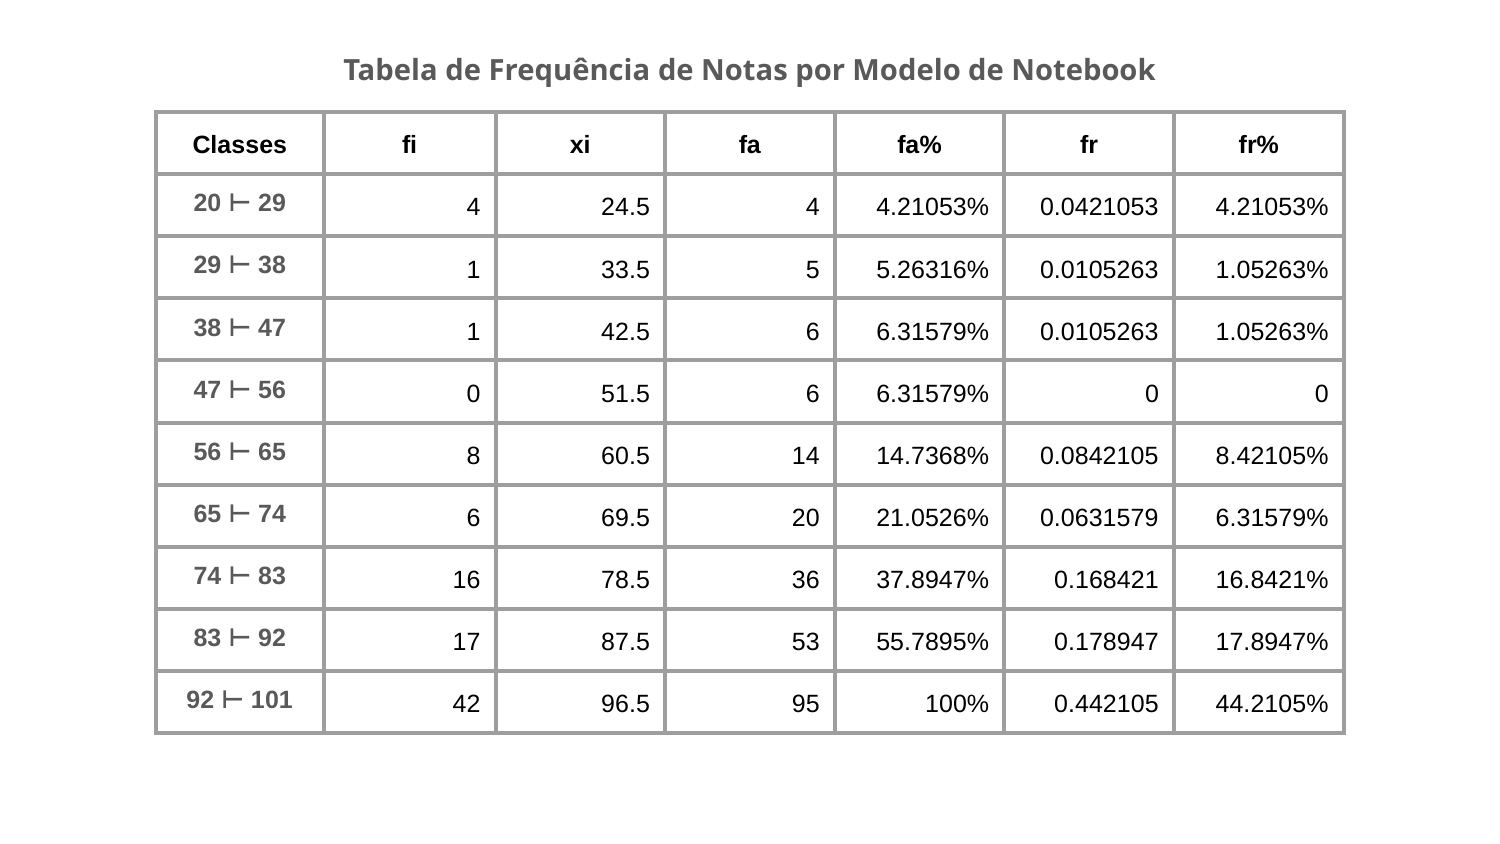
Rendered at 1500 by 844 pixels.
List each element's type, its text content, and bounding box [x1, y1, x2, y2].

table_cell 36 [667, 549, 833, 607]
table_cell 6 [326, 487, 494, 545]
table_cell 0.0631579 [1006, 487, 1172, 545]
table_cell 4 [667, 176, 833, 234]
table_header xi [498, 114, 663, 172]
table_header fr [1006, 114, 1172, 172]
table_cell 0.0105263 [1006, 300, 1172, 358]
table_cell 1.05263% [1176, 238, 1342, 296]
table_cell 0.0105263 [1006, 238, 1172, 296]
table_cell 0.0421053 [1006, 176, 1172, 234]
table_cell 44.2105% [1176, 673, 1342, 731]
table_cell 20 [667, 487, 833, 545]
table_cell 8.42105% [1176, 425, 1342, 483]
table_cell 42.5 [498, 300, 663, 358]
table_cell 60.5 [498, 425, 663, 483]
table_header fa% [837, 114, 1002, 172]
table_cell 16.8421% [1176, 549, 1342, 607]
table_cell 21.0526% [837, 487, 1002, 545]
table_cell 87.5 [498, 611, 663, 669]
table_cell 100% [837, 673, 1002, 731]
table_cell 38 ⊢ 47 [158, 300, 322, 358]
table_cell 0.442105 [1006, 673, 1172, 731]
table_cell 17 [326, 611, 494, 669]
table_cell 74 ⊢ 83 [158, 549, 322, 607]
table_cell 37.8947% [837, 549, 1002, 607]
table_cell 69.5 [498, 487, 663, 545]
table_cell 47 ⊢ 56 [158, 362, 322, 421]
table_cell 56 ⊢ 65 [158, 425, 322, 483]
table_header fa [667, 114, 833, 172]
table_cell 4.21053% [837, 176, 1002, 234]
table_cell 95 [667, 673, 833, 731]
table_cell 17.8947% [1176, 611, 1342, 669]
table_cell 6 [667, 362, 833, 421]
table_cell 0 [1176, 362, 1342, 421]
table_cell 29 ⊢ 38 [158, 238, 322, 296]
table_cell 92 ⊢ 101 [158, 673, 322, 731]
table_cell 96.5 [498, 673, 663, 731]
table_cell 1 [326, 238, 494, 296]
table_header fr% [1176, 114, 1342, 172]
table_cell 6.31579% [837, 362, 1002, 421]
table_cell 53 [667, 611, 833, 669]
table_cell 8 [326, 425, 494, 483]
table_cell 6 [667, 300, 833, 358]
table_cell 5 [667, 238, 833, 296]
table_cell 14.7368% [837, 425, 1002, 483]
table_cell 78.5 [498, 549, 663, 607]
table_cell 1.05263% [1176, 300, 1342, 358]
table_cell 0.168421 [1006, 549, 1172, 607]
table_cell 20 ⊢ 29 [158, 176, 322, 234]
table_cell 14 [667, 425, 833, 483]
table_cell 55.7895% [837, 611, 1002, 669]
table_cell 51.5 [498, 362, 663, 421]
table_cell 6.31579% [1176, 487, 1342, 545]
table_cell 16 [326, 549, 494, 607]
table_cell 42 [326, 673, 494, 731]
table_cell 83 ⊢ 92 [158, 611, 322, 669]
table_cell 0 [1006, 362, 1172, 421]
table_cell 0.0842105 [1006, 425, 1172, 483]
table_cell 1 [326, 300, 494, 358]
table_cell 0 [326, 362, 494, 421]
table_cell 33.5 [498, 238, 663, 296]
table_cell 65 ⊢ 74 [158, 487, 322, 545]
table_cell 0.178947 [1006, 611, 1172, 669]
text_box Tabela de Frequência de Notas por Modelo de Notebook [203, 36, 1297, 99]
table_cell 5.26316% [837, 238, 1002, 296]
table_cell 4 [326, 176, 494, 234]
table_header fi [326, 114, 494, 172]
table_cell 4.21053% [1176, 176, 1342, 234]
table_header Classes [158, 114, 322, 172]
table_cell 6.31579% [837, 300, 1002, 358]
table_cell 24.5 [498, 176, 663, 234]
